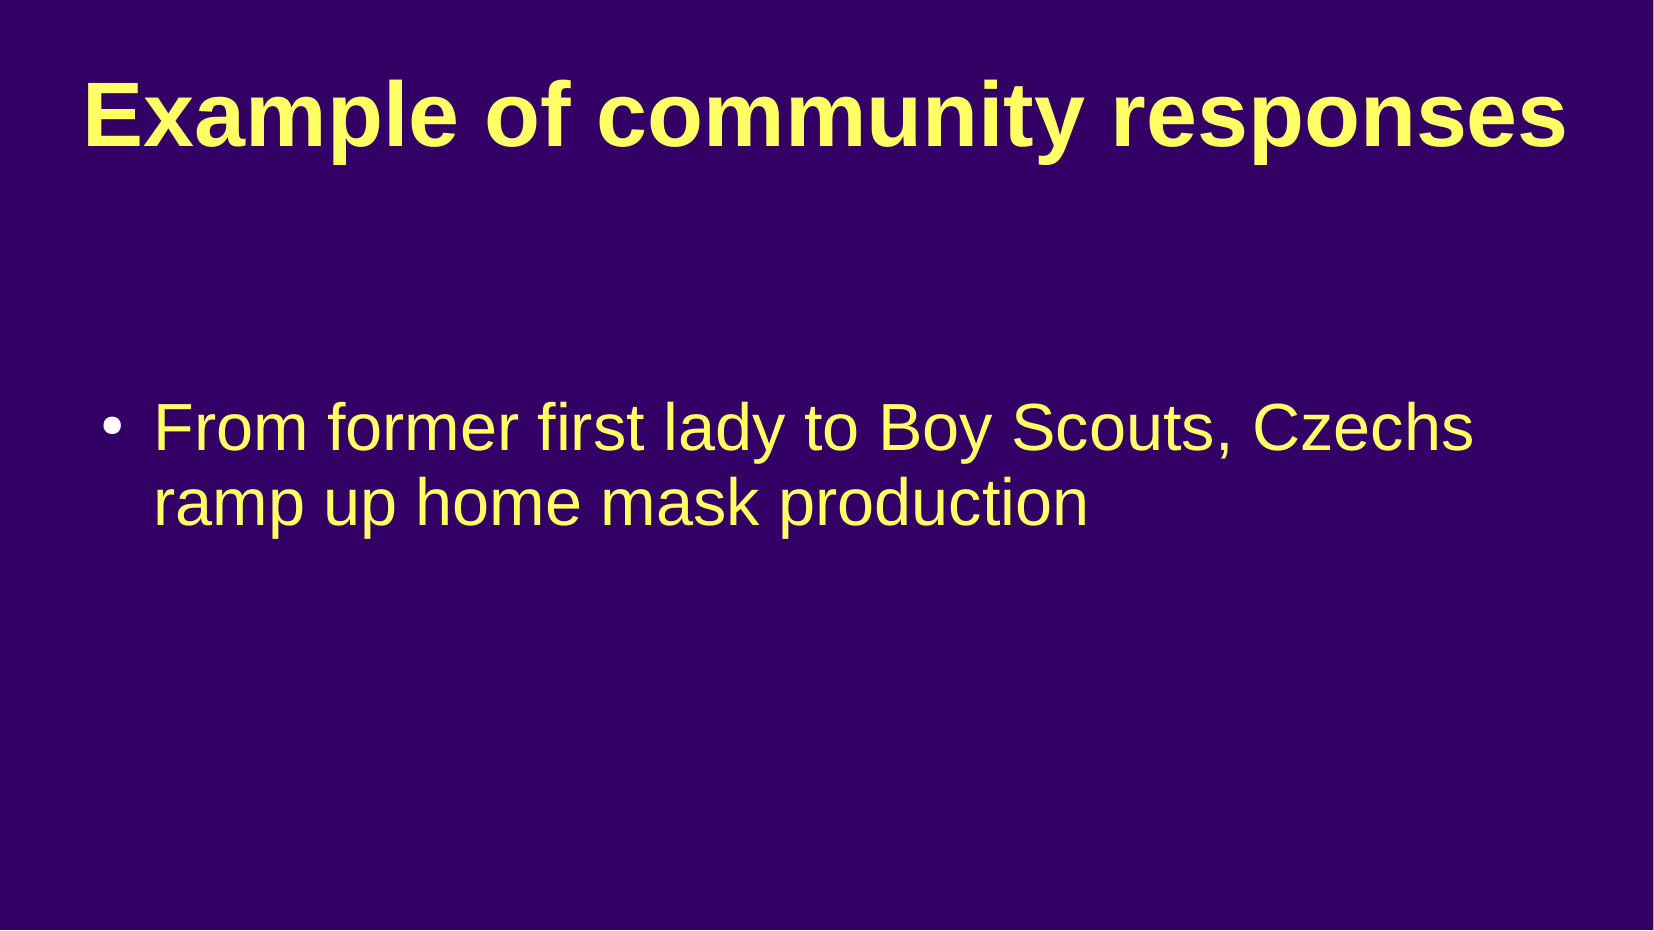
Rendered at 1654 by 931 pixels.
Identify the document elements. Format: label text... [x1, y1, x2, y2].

title Example of community responses [82, 37, 1571, 193]
list From former first lady to Boy Scouts, Czechs ramp up home mask production [82, 389, 1571, 758]
